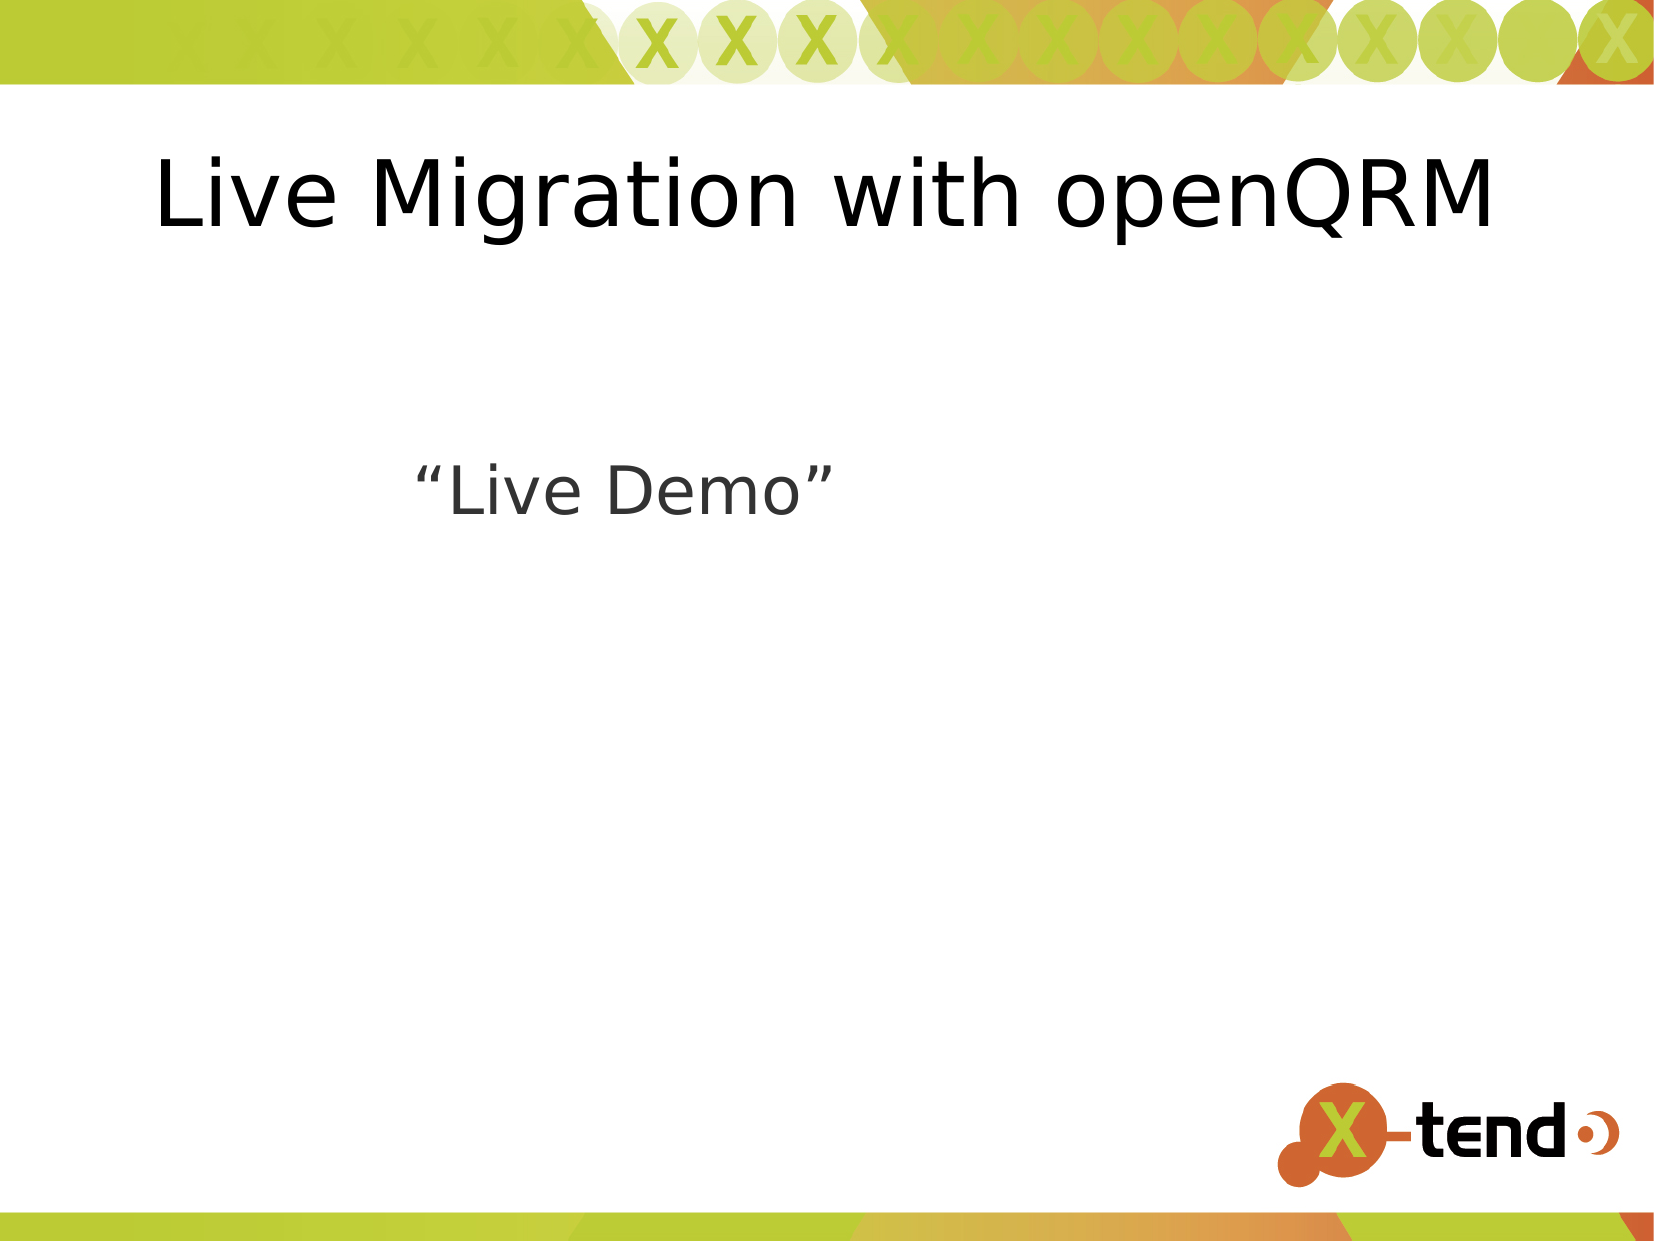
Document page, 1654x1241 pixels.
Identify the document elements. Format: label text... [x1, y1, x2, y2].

picture [0, 0, 1654, 1241]
text_box “Live Demo” [375, 452, 1654, 1241]
title Live Migration with openQRM [121, 91, 1534, 299]
